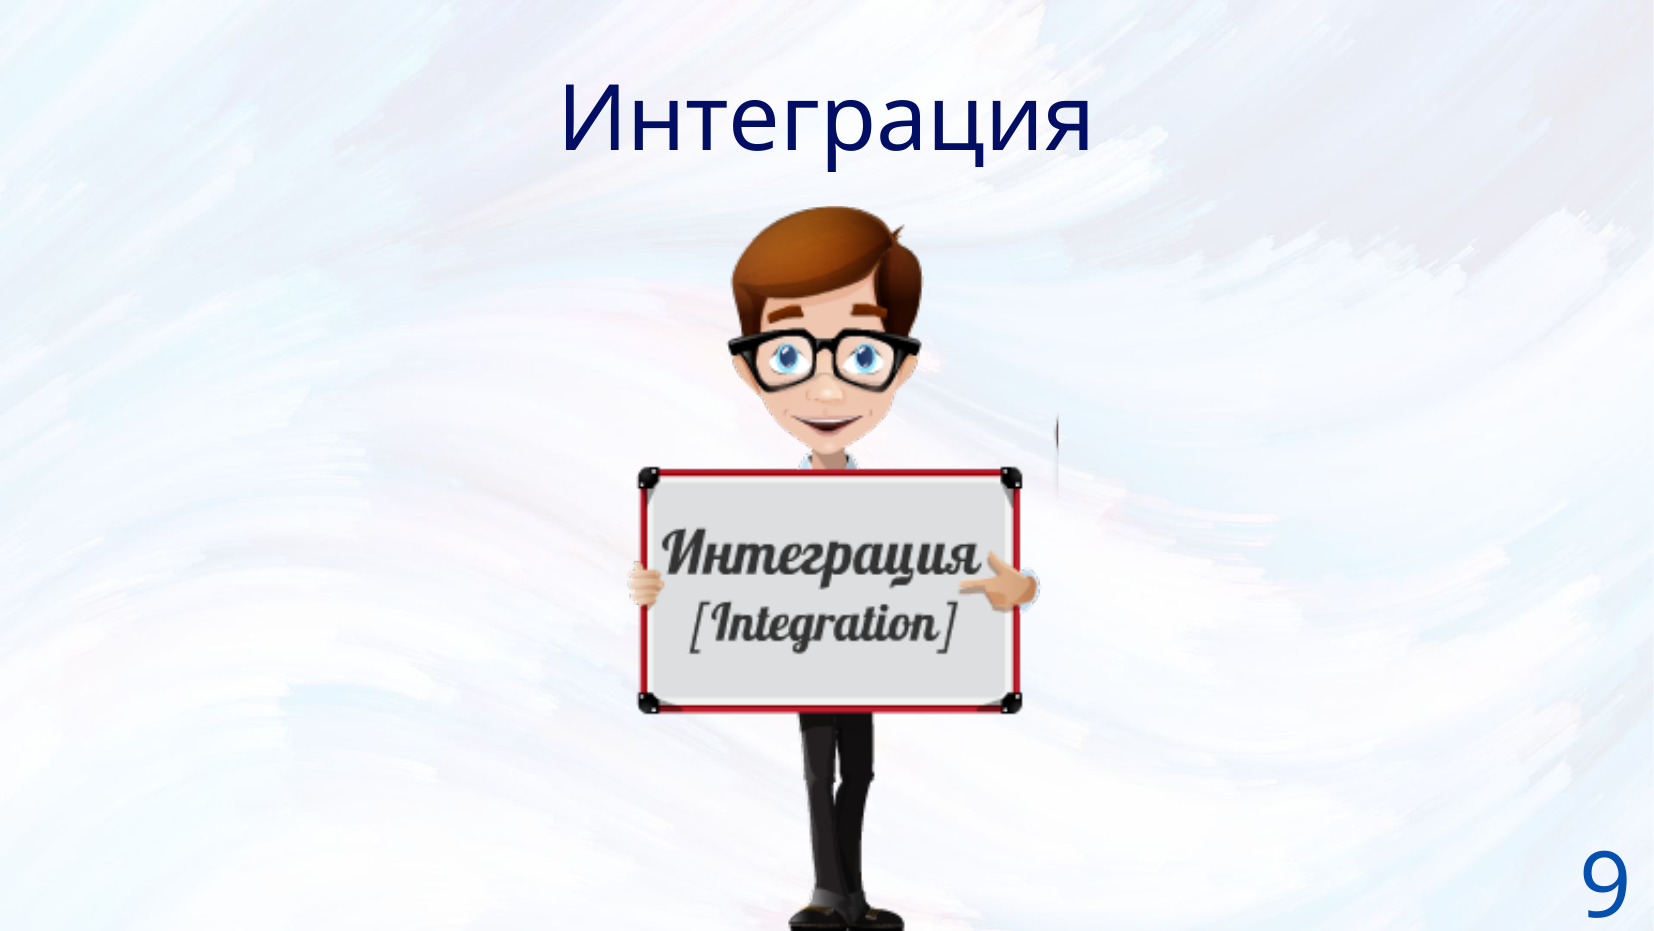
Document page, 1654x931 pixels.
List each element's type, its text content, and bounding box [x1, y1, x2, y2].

picture [0, 0, 1654, 931]
title Интеграция [82, 37, 1571, 193]
text_box 9 [1564, 812, 1654, 931]
